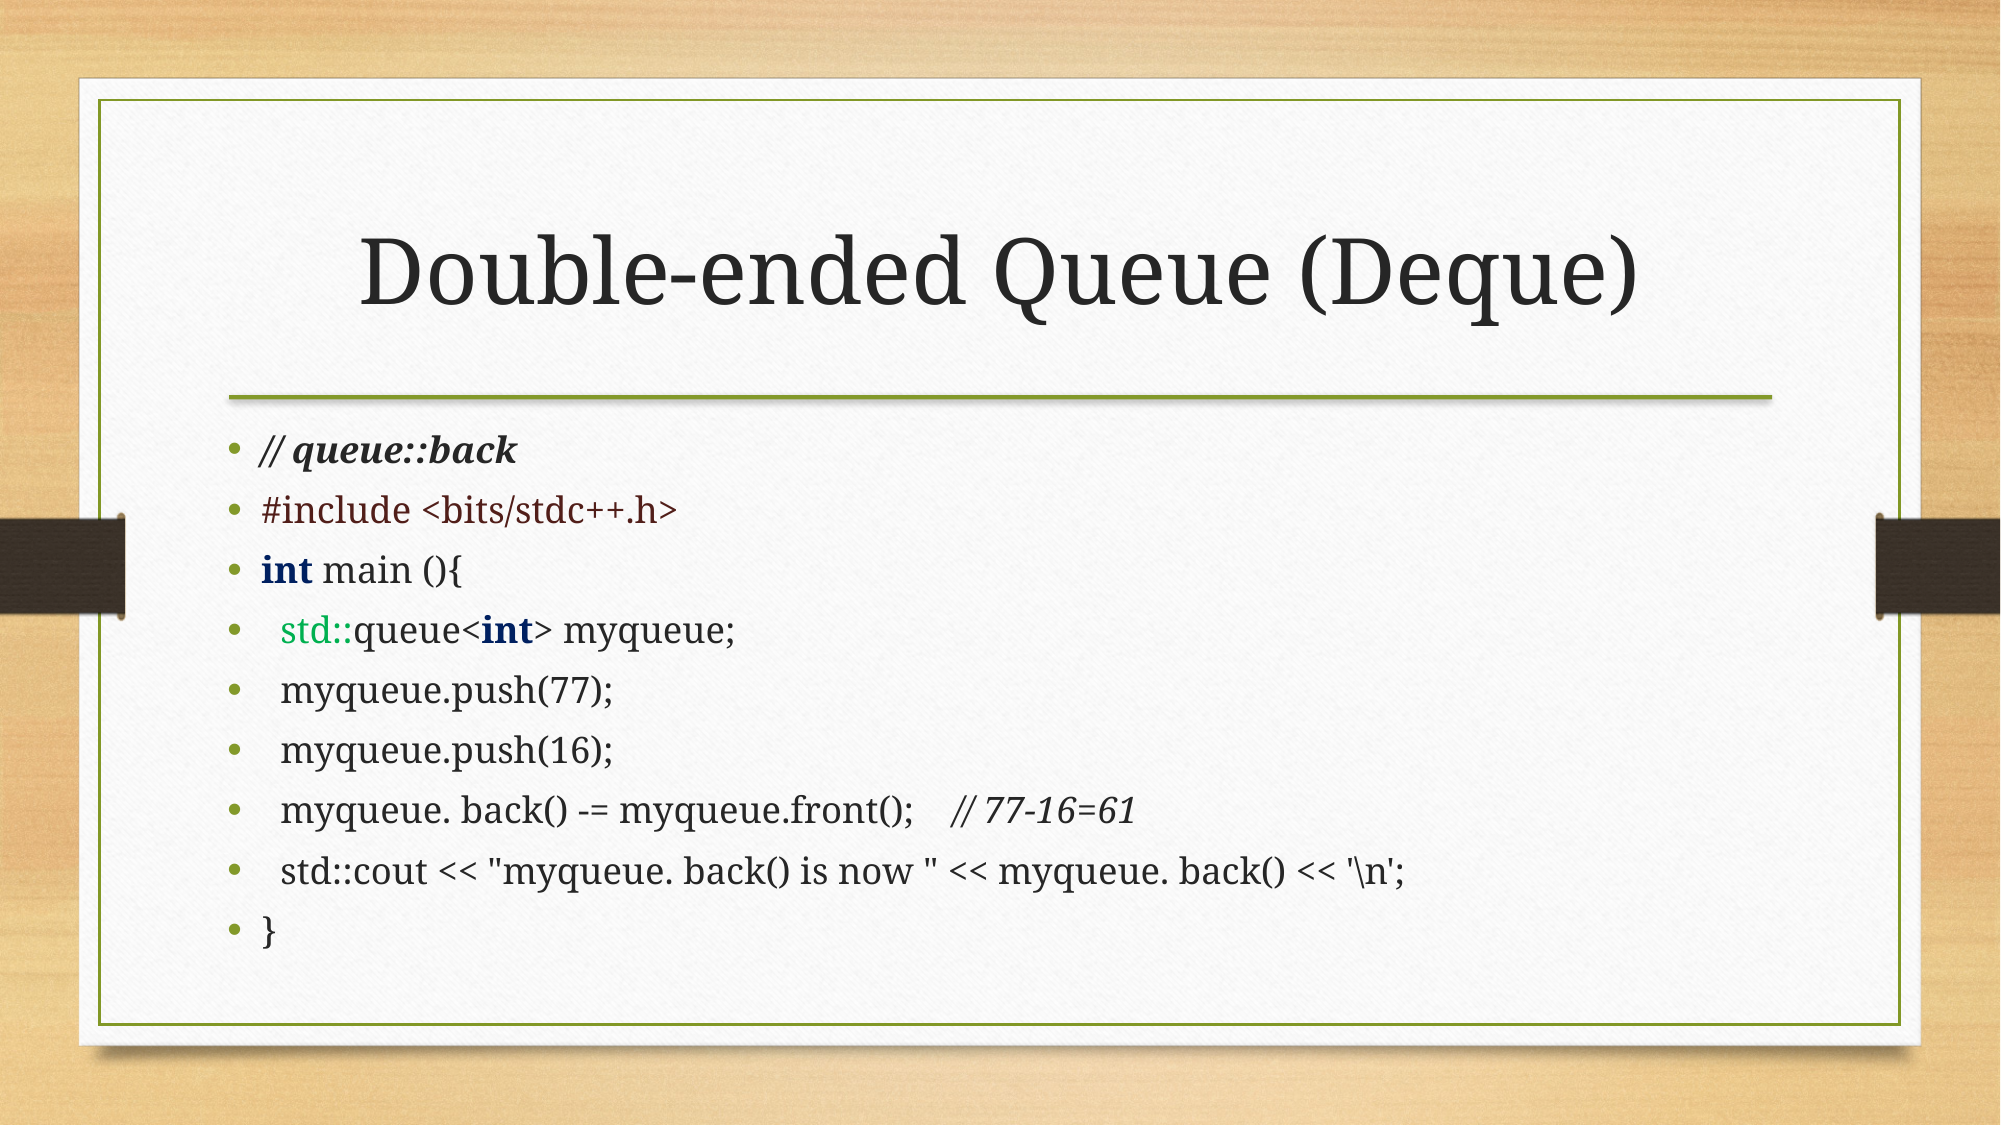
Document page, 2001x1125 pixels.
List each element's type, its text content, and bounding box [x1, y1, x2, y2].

text_box Double-ended Queue (Deque) [212, 161, 1788, 375]
text_box // queue::back #include <bits/stdc++.h> int main (){ std::queue<int> myqueue; myqueue.push(77); myqueue.push(16); myqueue. back() -= myqueue.front(); // 77-16=61 std::cout << "myqueue. back() is now " << myqueue. back() << '\n'; } [212, 419, 1788, 964]
picture [0, 0, 2001, 1125]
